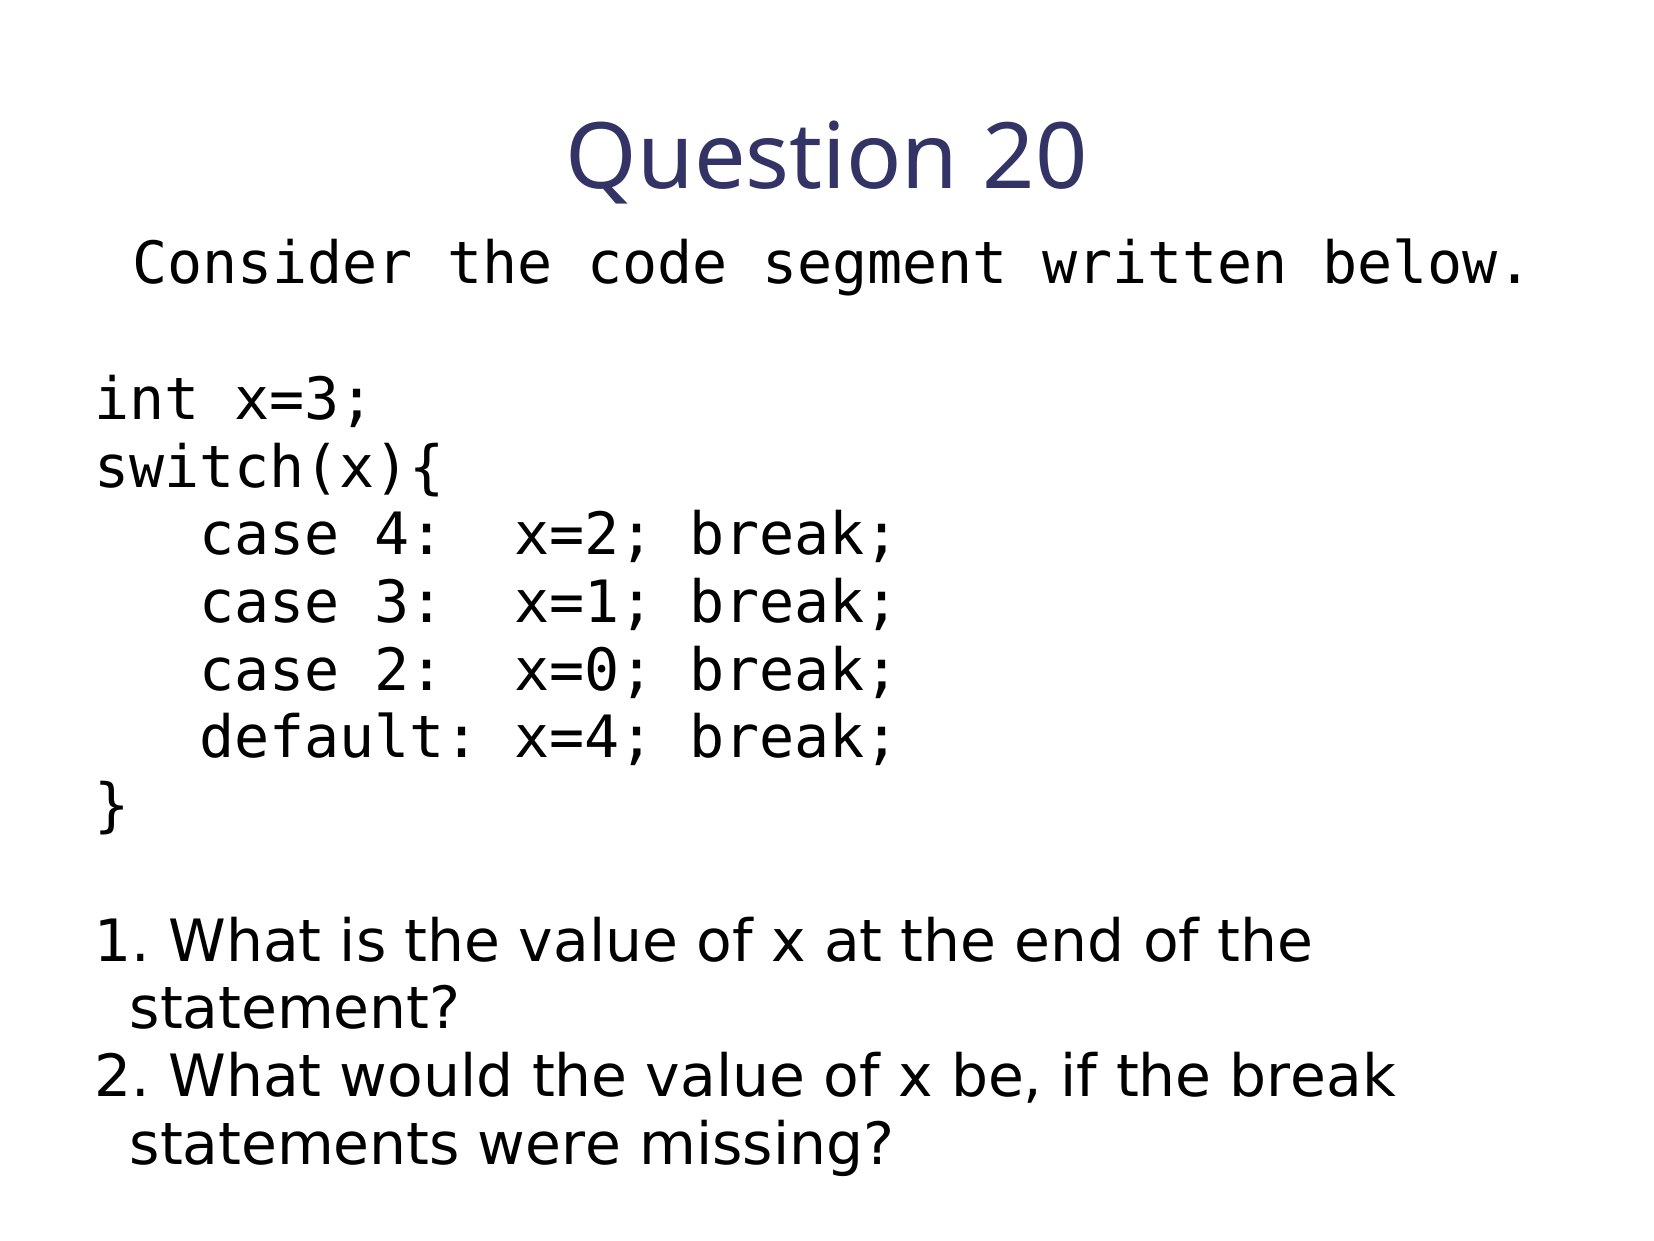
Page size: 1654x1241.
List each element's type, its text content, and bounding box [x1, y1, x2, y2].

title Question <number> [82, 49, 1571, 229]
subtitle Consider the code segment written below. int x=3; switch(x){ case 4: x=2; break; case 3: x=1; break; case 2: x=0; break; default: x=4; break; } 1. What is the value of x at the end of the statement? 2. What would the value of x be, if the break statements were missing? [59, 229, 1571, 1179]
